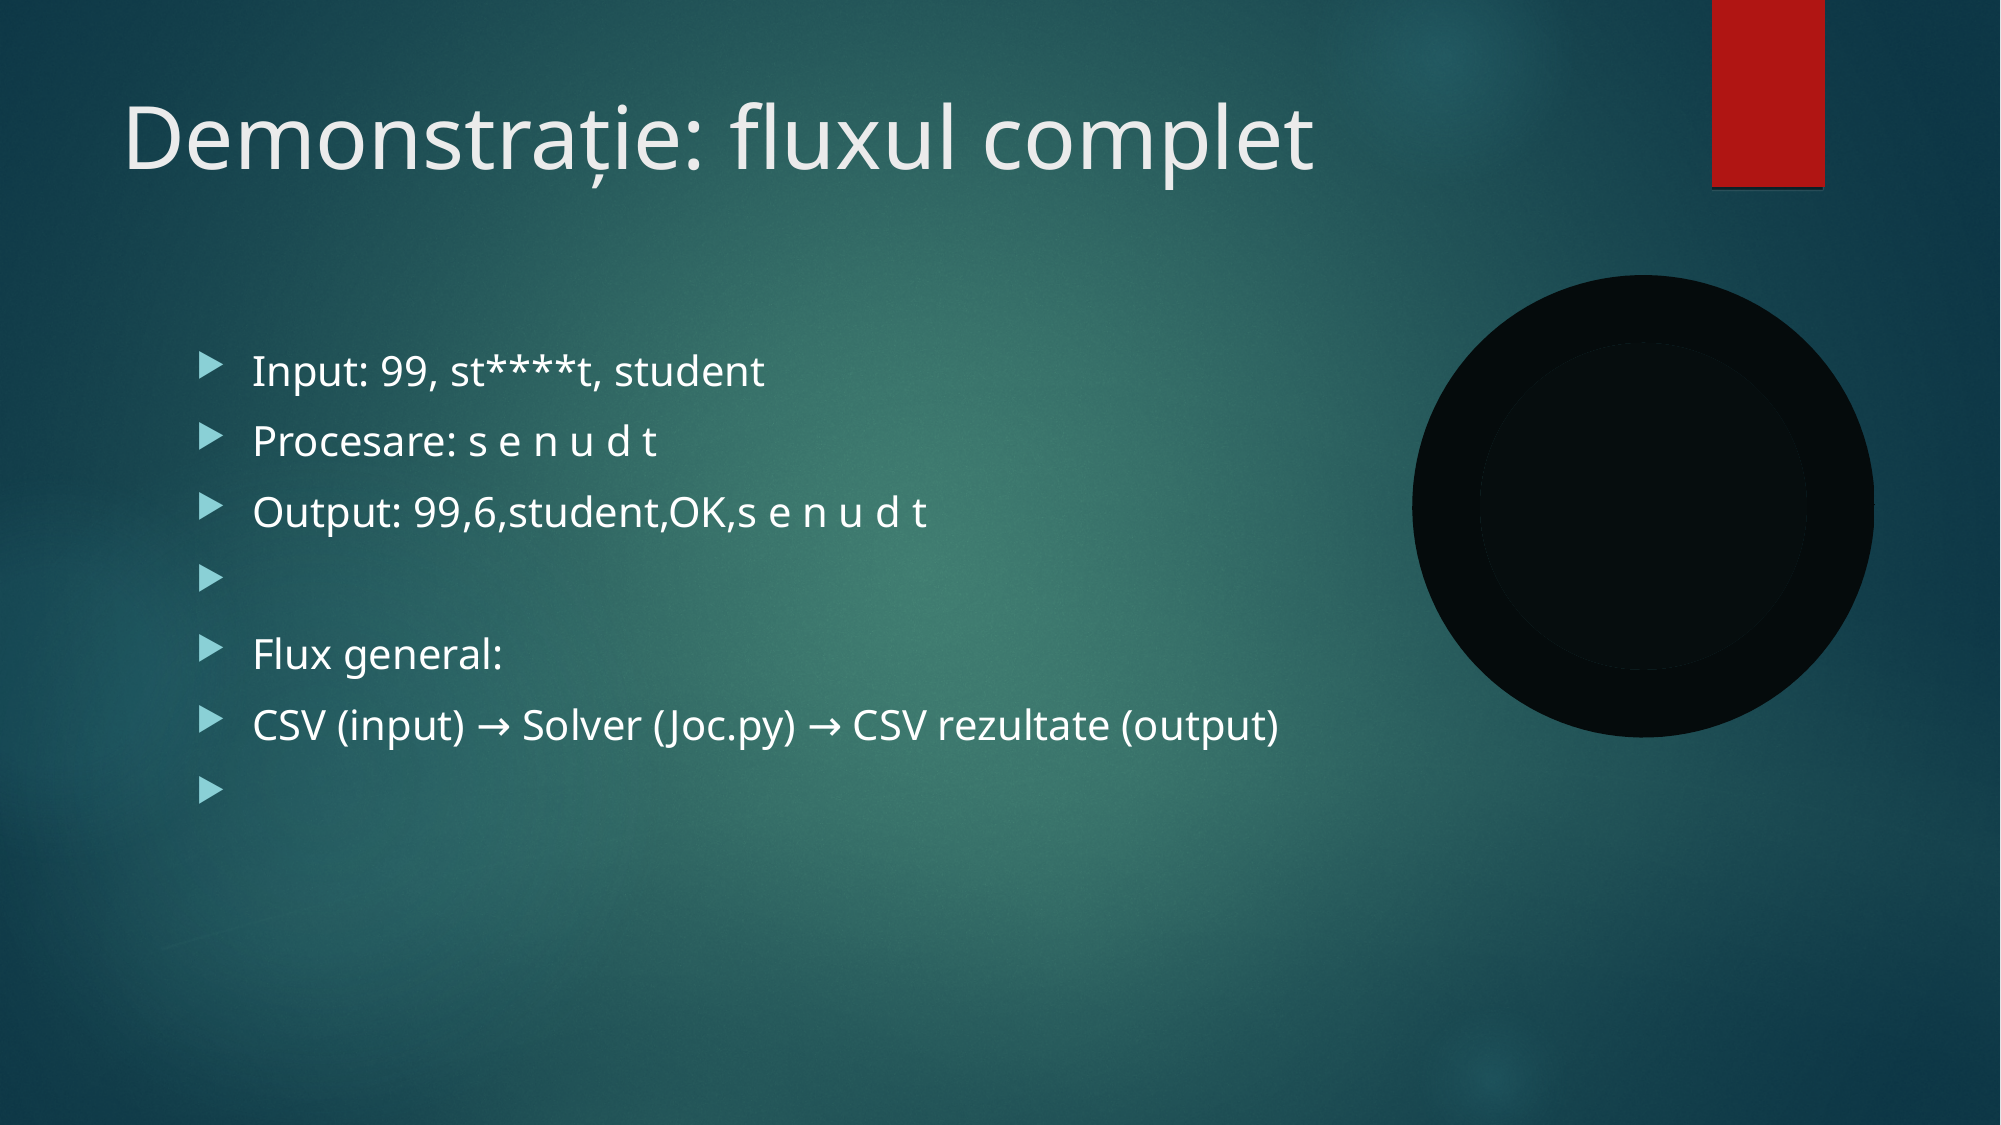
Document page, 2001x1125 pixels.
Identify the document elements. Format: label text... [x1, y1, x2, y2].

title Demonstrație: fluxul complet [106, 74, 1649, 305]
list Input: 99, st****t, student Procesare: s e n u d t Output: 99,6,student,OK,s e n u d t Flux general: CSV (input) → Solver (Joc.py) → CSV rezultate (output) [181, 336, 1649, 1026]
